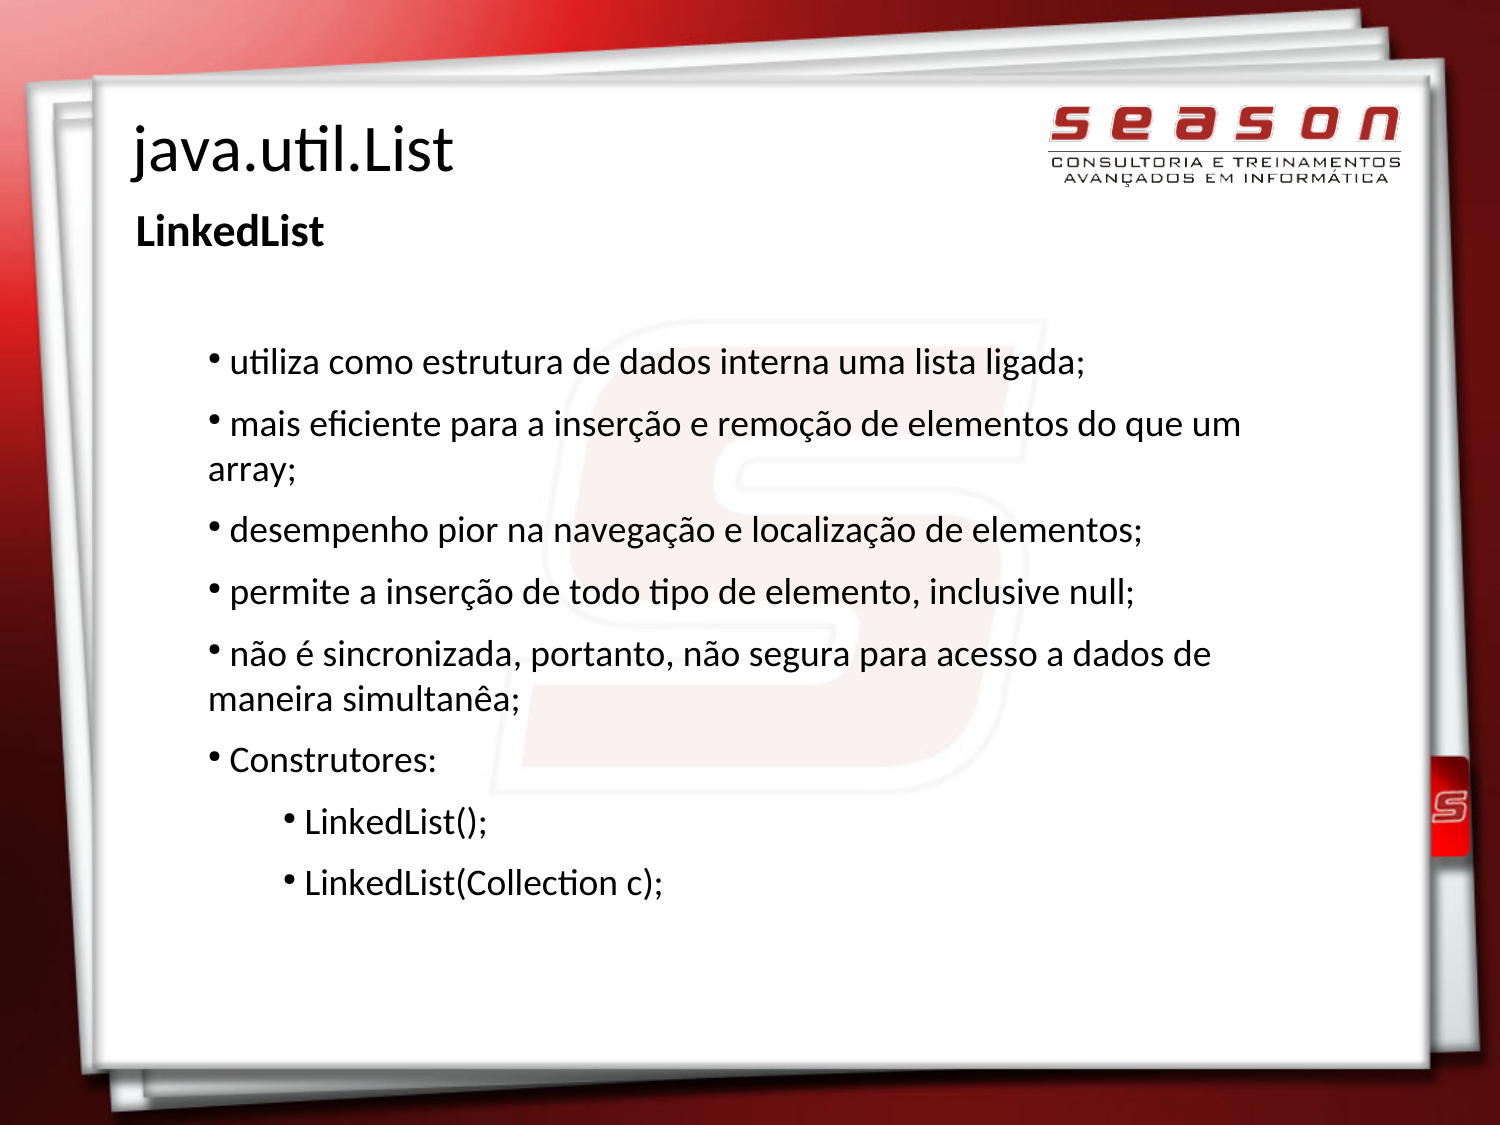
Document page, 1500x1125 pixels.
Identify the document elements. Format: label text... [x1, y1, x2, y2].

text_box utiliza como estrutura de dados interna uma lista ligada; mais eficiente para a inserção e remoção de elementos do que um array; desempenho pior na navegação e localização de elementos; permite a inserção de todo tipo de elemento, inclusive null; não é sincronizada, portanto, não segura para acesso a dados de maneira simultanêa; Construtores: LinkedList(); LinkedList(Collection c); [207, 291, 1328, 949]
text_box LinkedList [135, 200, 1246, 256]
title java.util.List [118, 33, 1394, 257]
picture [0, 0, 1500, 1125]
